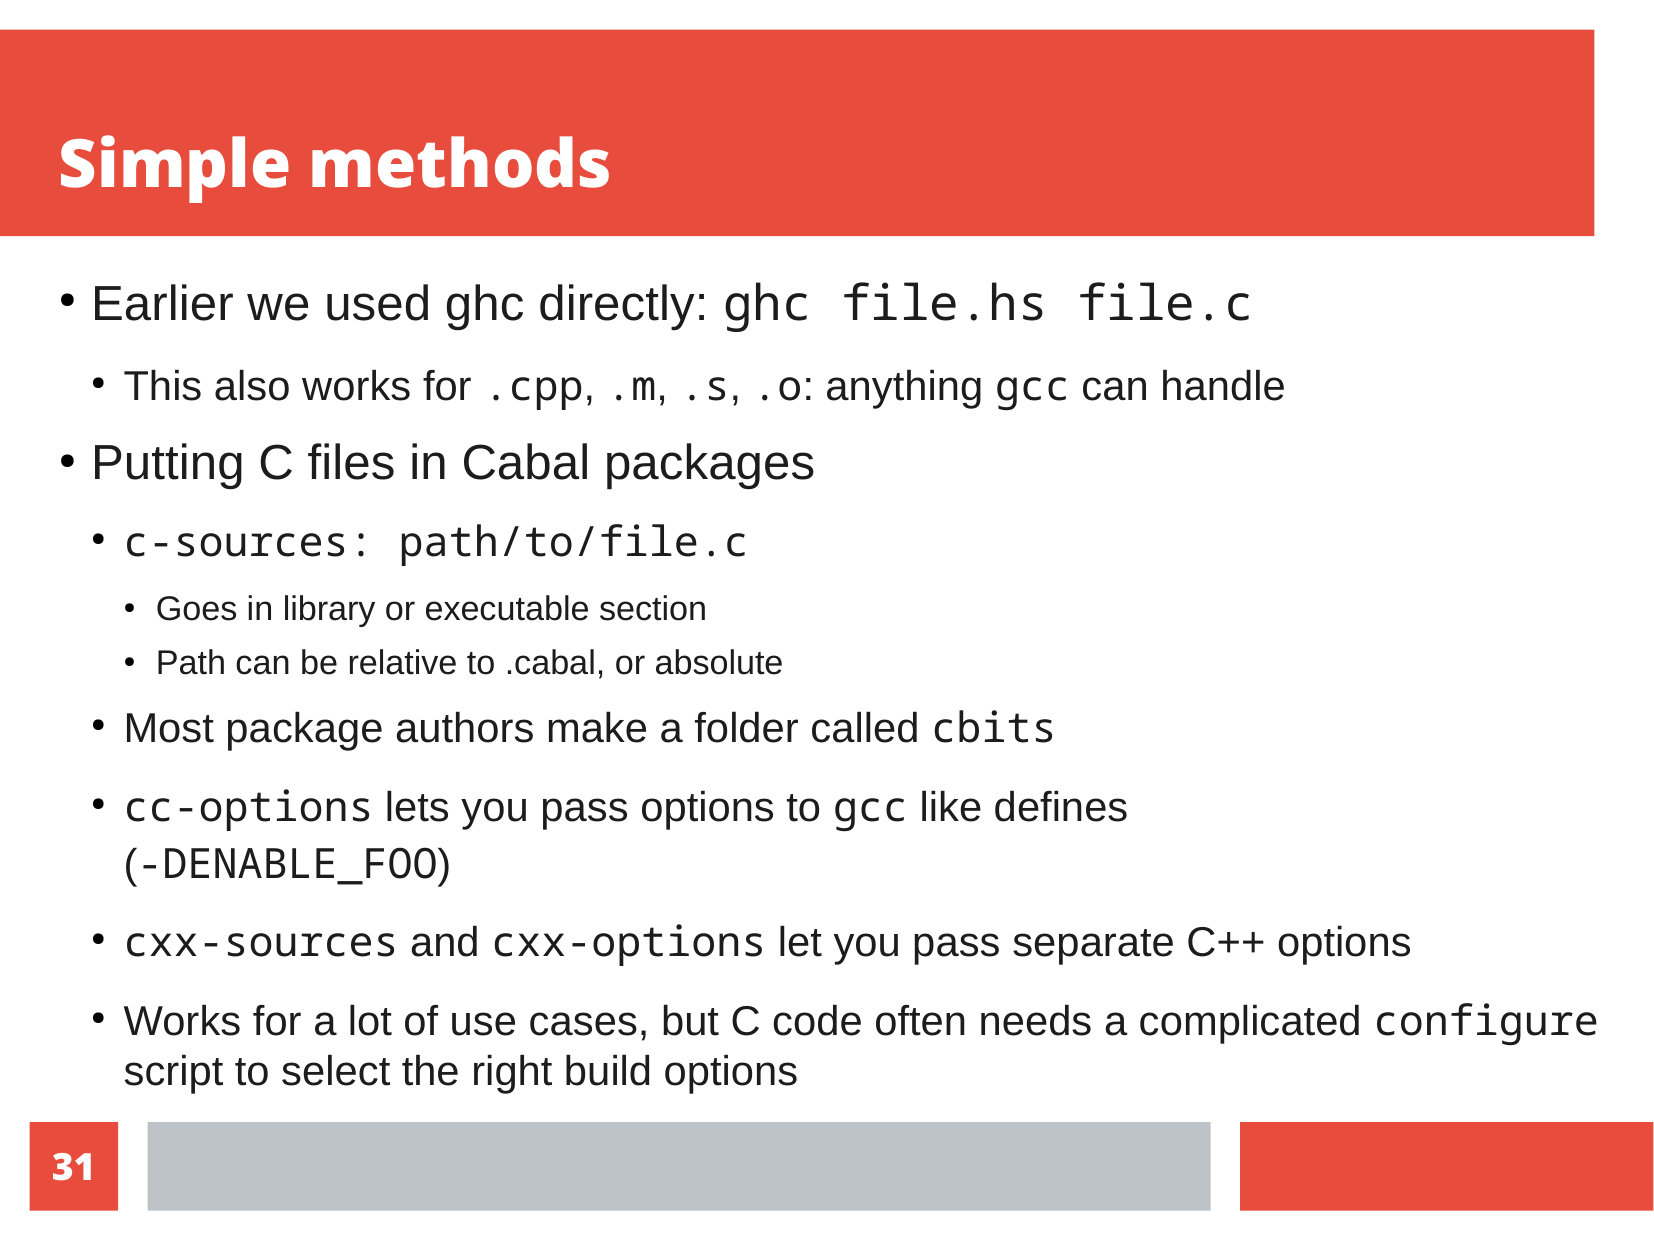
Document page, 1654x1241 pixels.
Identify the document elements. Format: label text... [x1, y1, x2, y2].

list Earlier we used ghc directly: ghc file.hs file.c This also works for .cpp, .m, .s, .o: anything gcc can handle Putting C files in Cabal packages c-sources: path/to/file.c Goes in library or executable section Path can be relative to .cabal, or absolute Most package authors make a folder called cbits cc-options lets you pass options to gcc like defines (-DENABLE_FOO) cxx-sources and cxx-options let you pass separate C++ options Works for a lot of use cases, but C code often needs a complicated configure script to select the right build options [59, 267, 1606, 1096]
title Simple methods [59, 59, 1595, 207]
